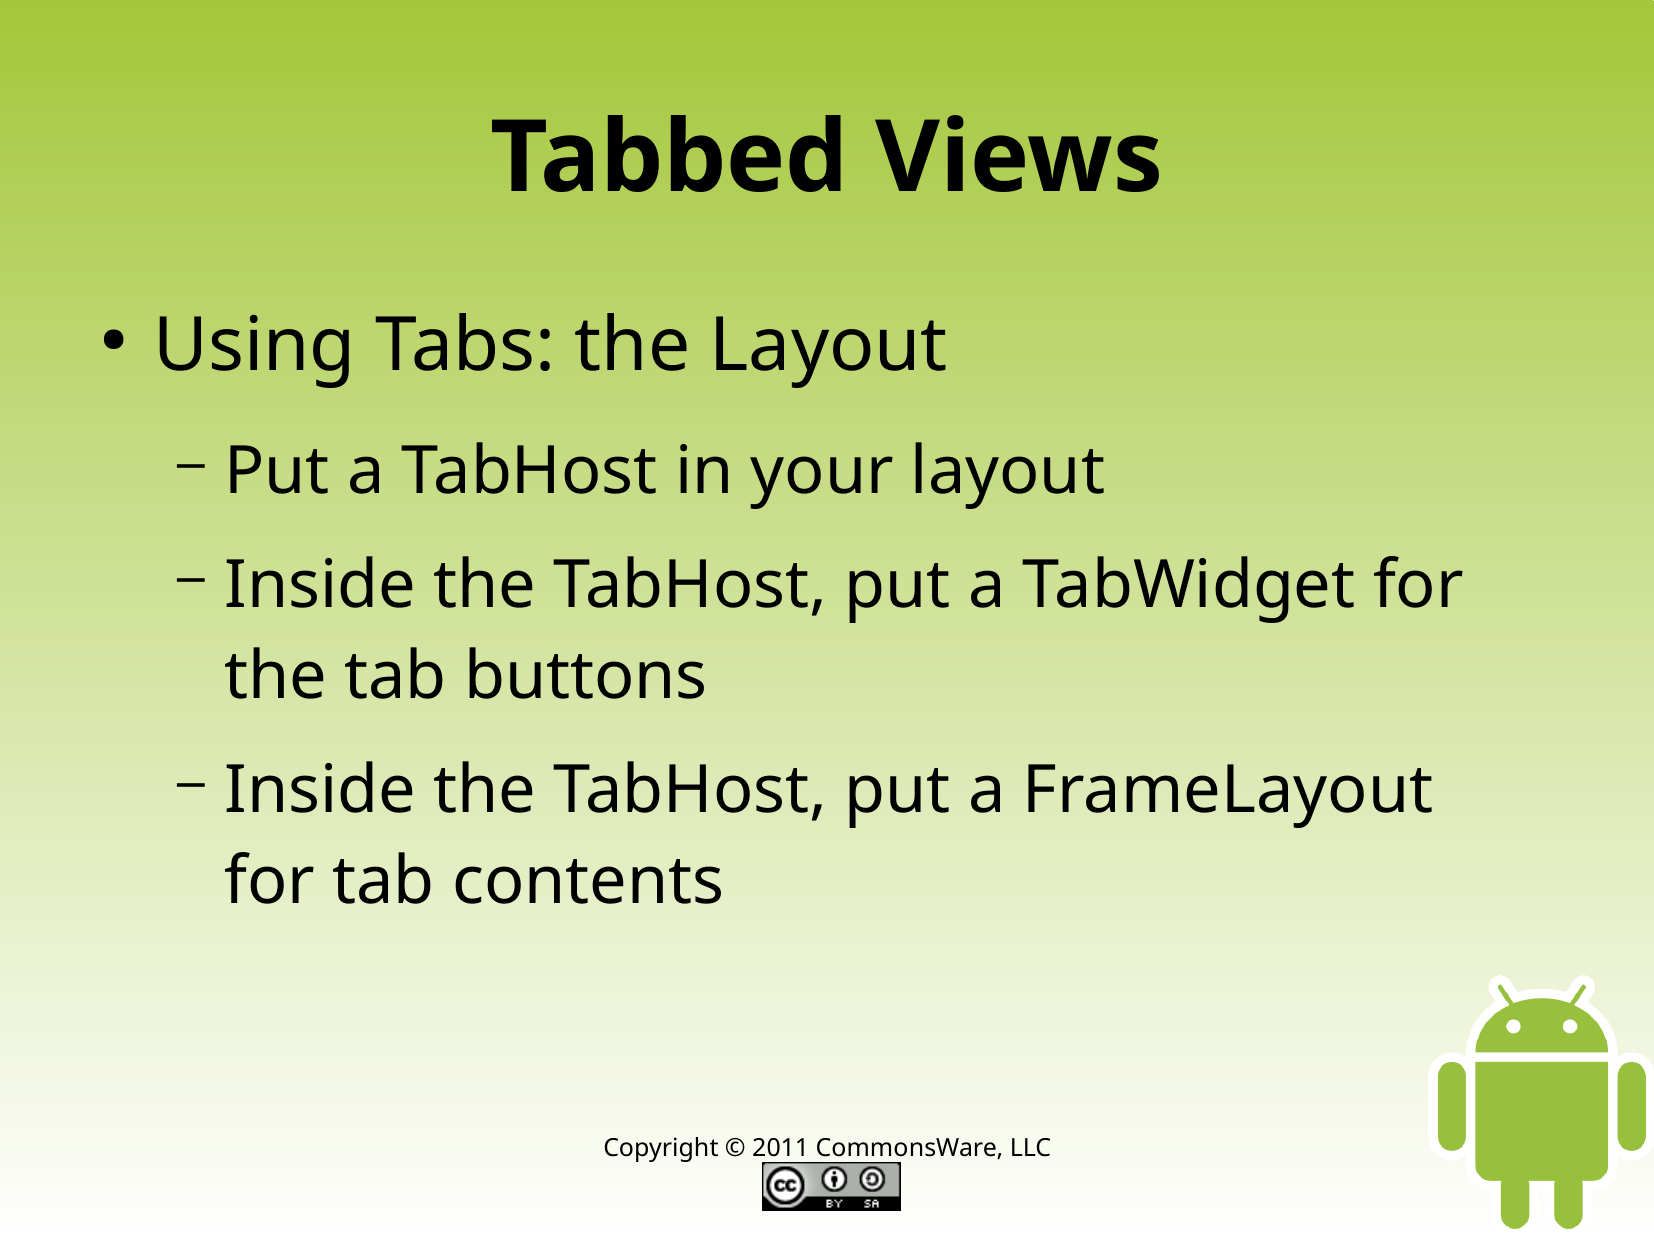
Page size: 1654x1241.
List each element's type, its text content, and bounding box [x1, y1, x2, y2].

list Using Tabs: the Layout Put a TabHost in your layout Inside the TabHost, put a TabWidget for the tab buttons Inside the TabHost, put a FrameLayout for tab contents [82, 290, 1538, 1126]
picture [1428, 975, 1654, 1238]
title Tabbed Views [82, 49, 1571, 257]
picture [762, 1162, 901, 1211]
